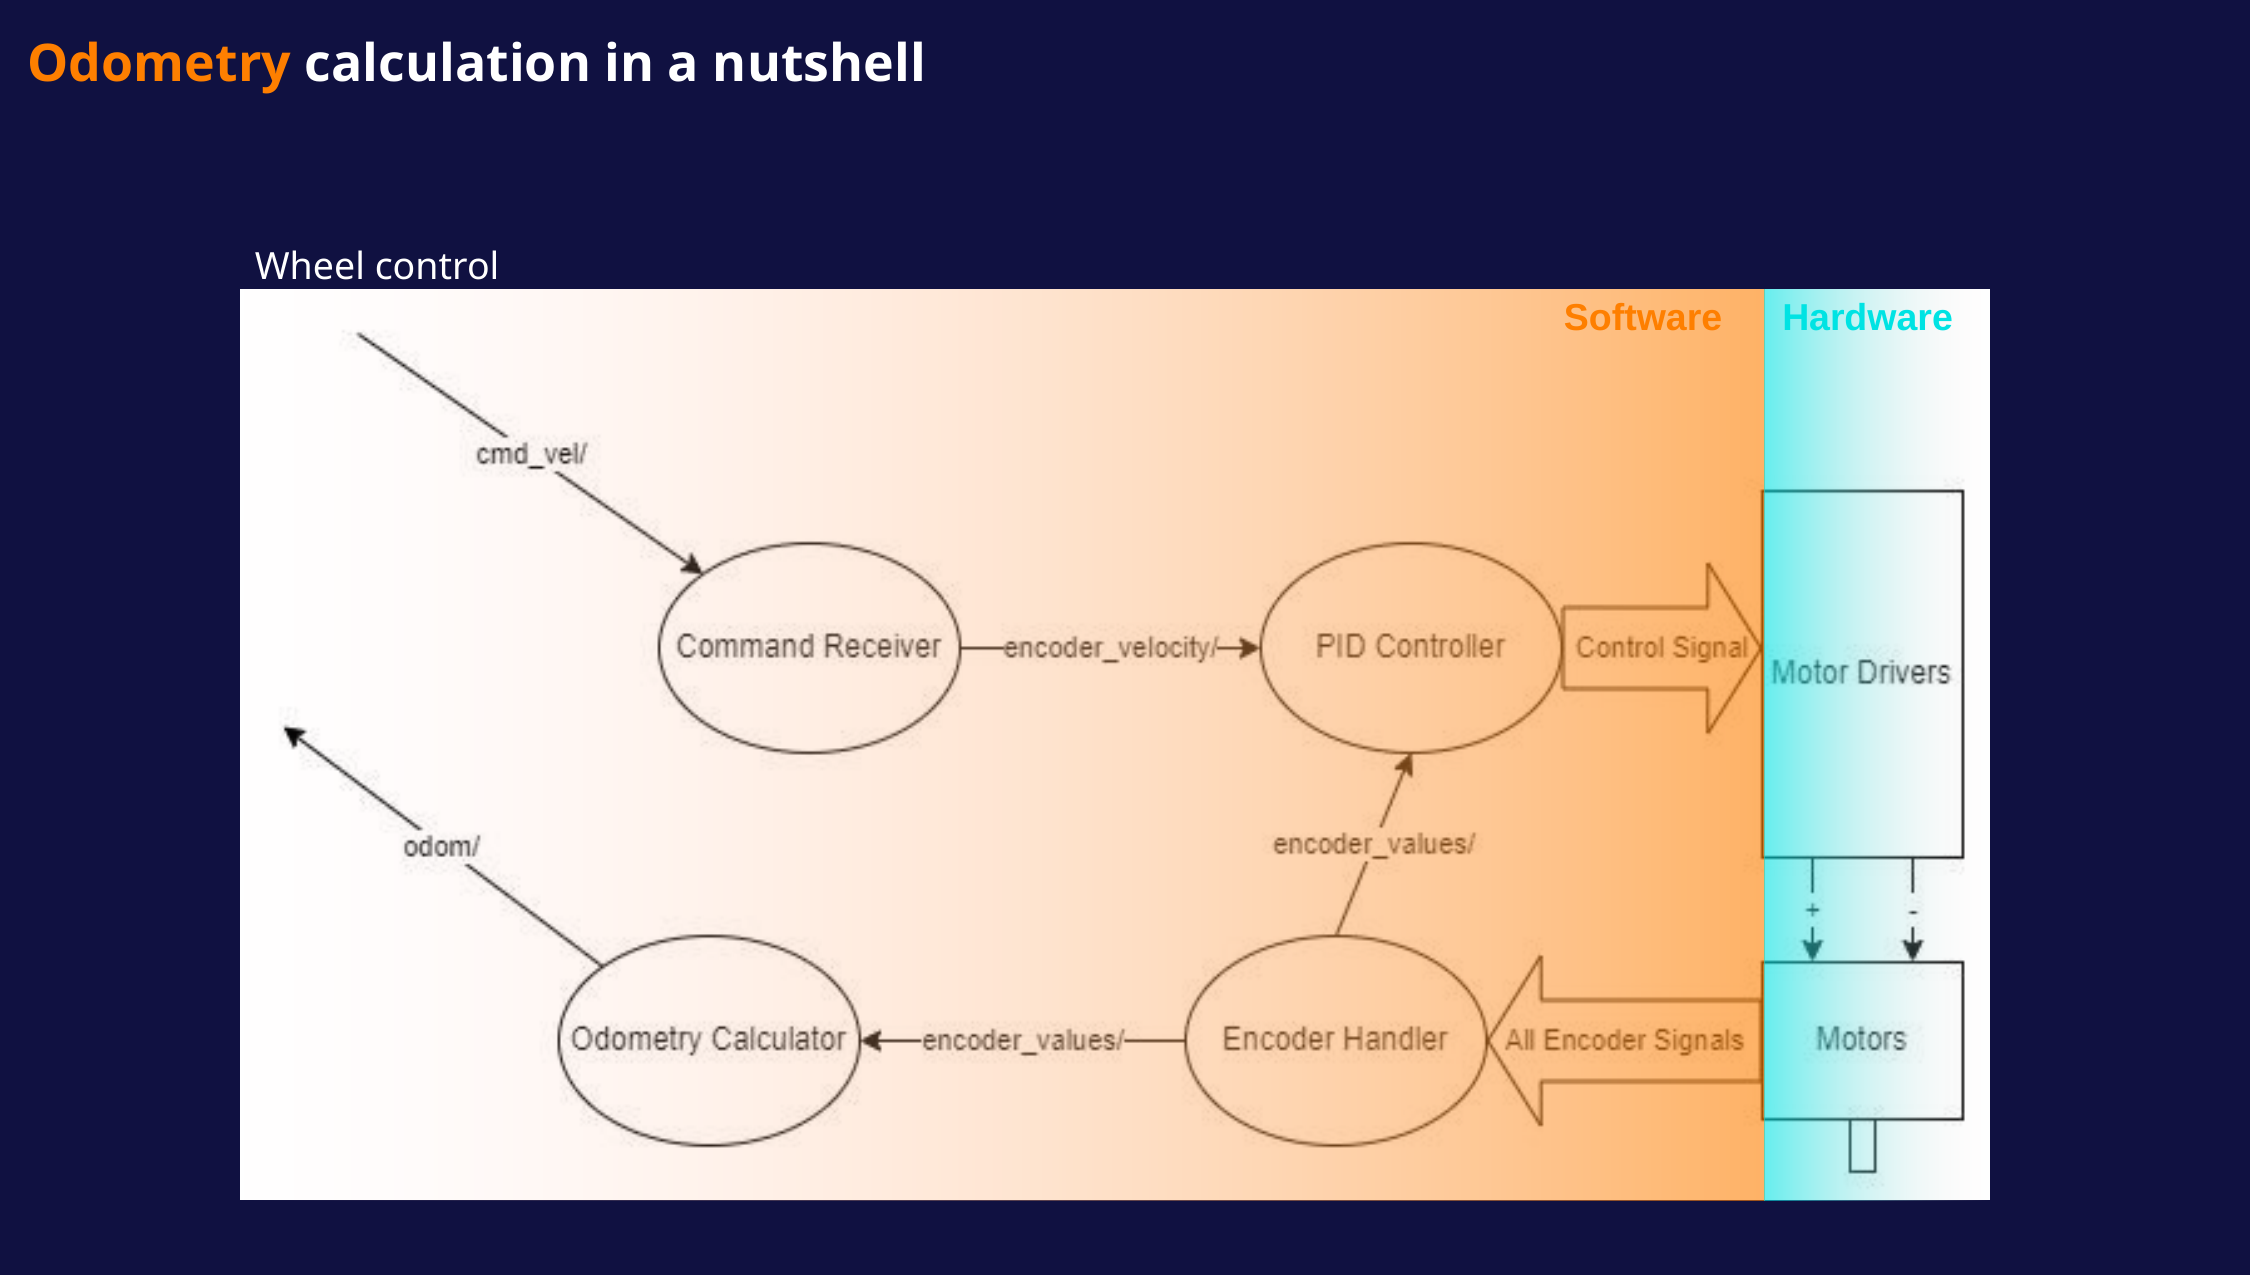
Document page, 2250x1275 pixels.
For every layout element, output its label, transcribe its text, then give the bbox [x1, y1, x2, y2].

text_box Software [1515, 289, 1771, 347]
title Odometry calculation in a nutshell [12, 15, 1411, 109]
text_box [239, 289, 1990, 1201]
text_box Wheel control [240, 232, 751, 290]
text_box Hardware [1771, 289, 1996, 347]
